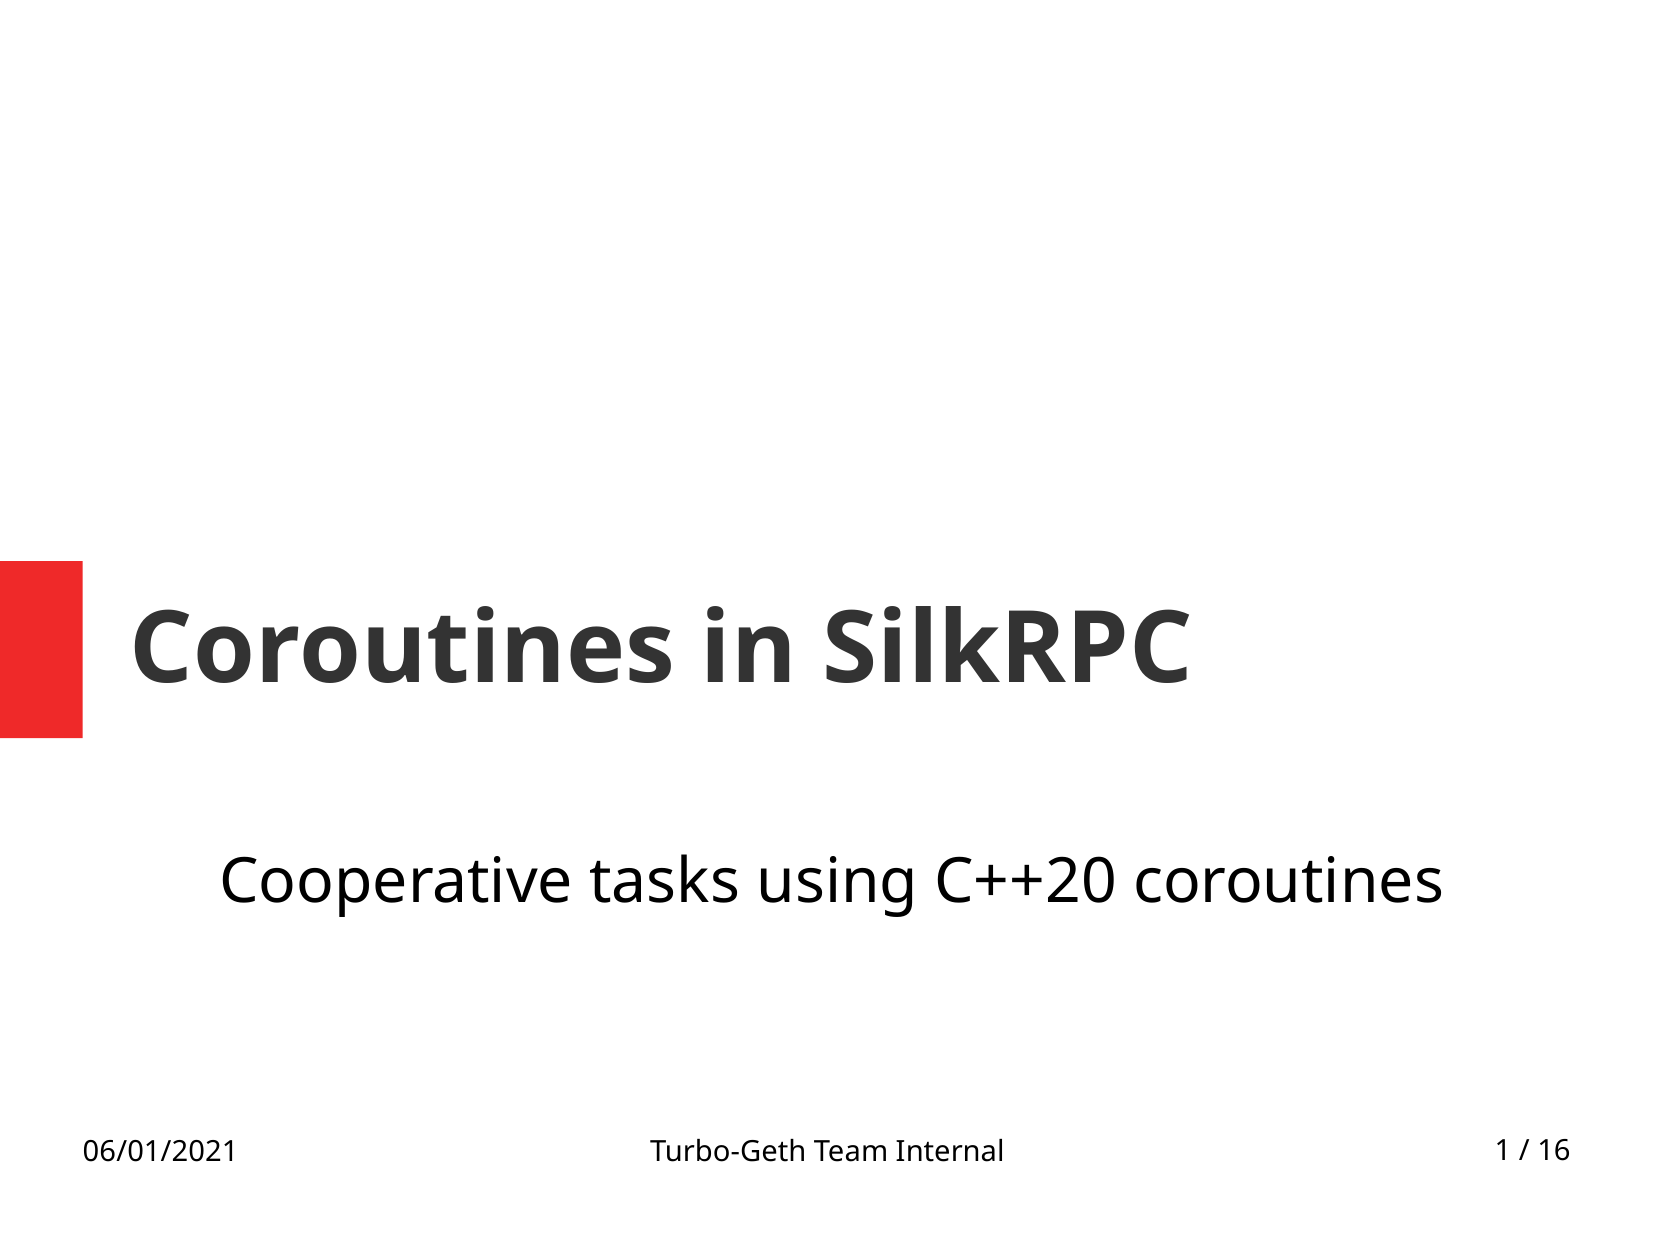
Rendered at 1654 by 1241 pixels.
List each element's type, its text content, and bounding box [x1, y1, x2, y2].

subtitle Cooperative tasks using C++20 coroutines [129, 797, 1536, 959]
title Coroutines in SilkRPC [129, 525, 1536, 762]
